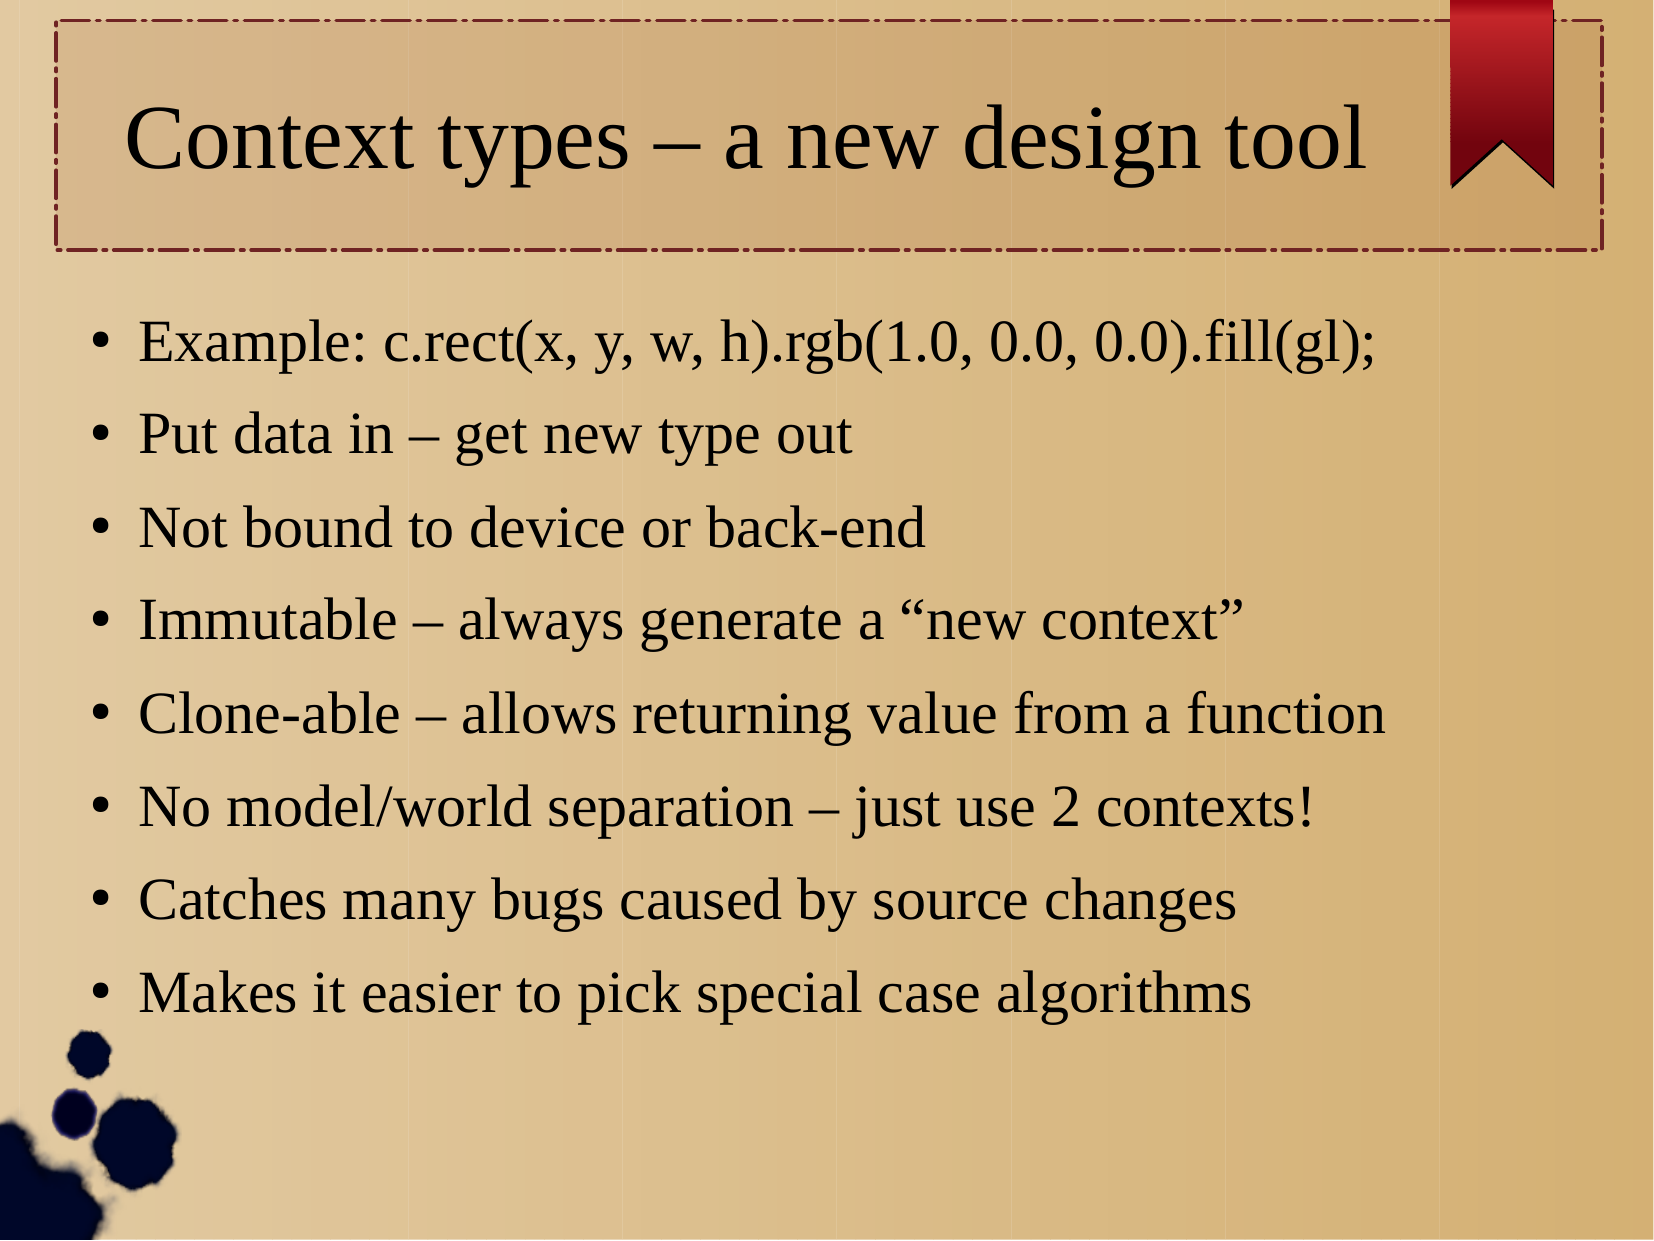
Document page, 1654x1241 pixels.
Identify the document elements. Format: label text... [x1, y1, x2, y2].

list Example: c.rect(x, y, w, h).rgb(1.0, 0.0, 0.0).fill(gl); Put data in – get new type out Not bound to device or back-end Immutable – always generate a “new context” Clone-able – allows returning value from a function No model/world separation – just use 2 contexts! Catches many bugs caused by source changes Makes it easier to pick special case algorithms [74, 307, 1563, 1027]
title Context types – a new design tool [82, 47, 1412, 229]
